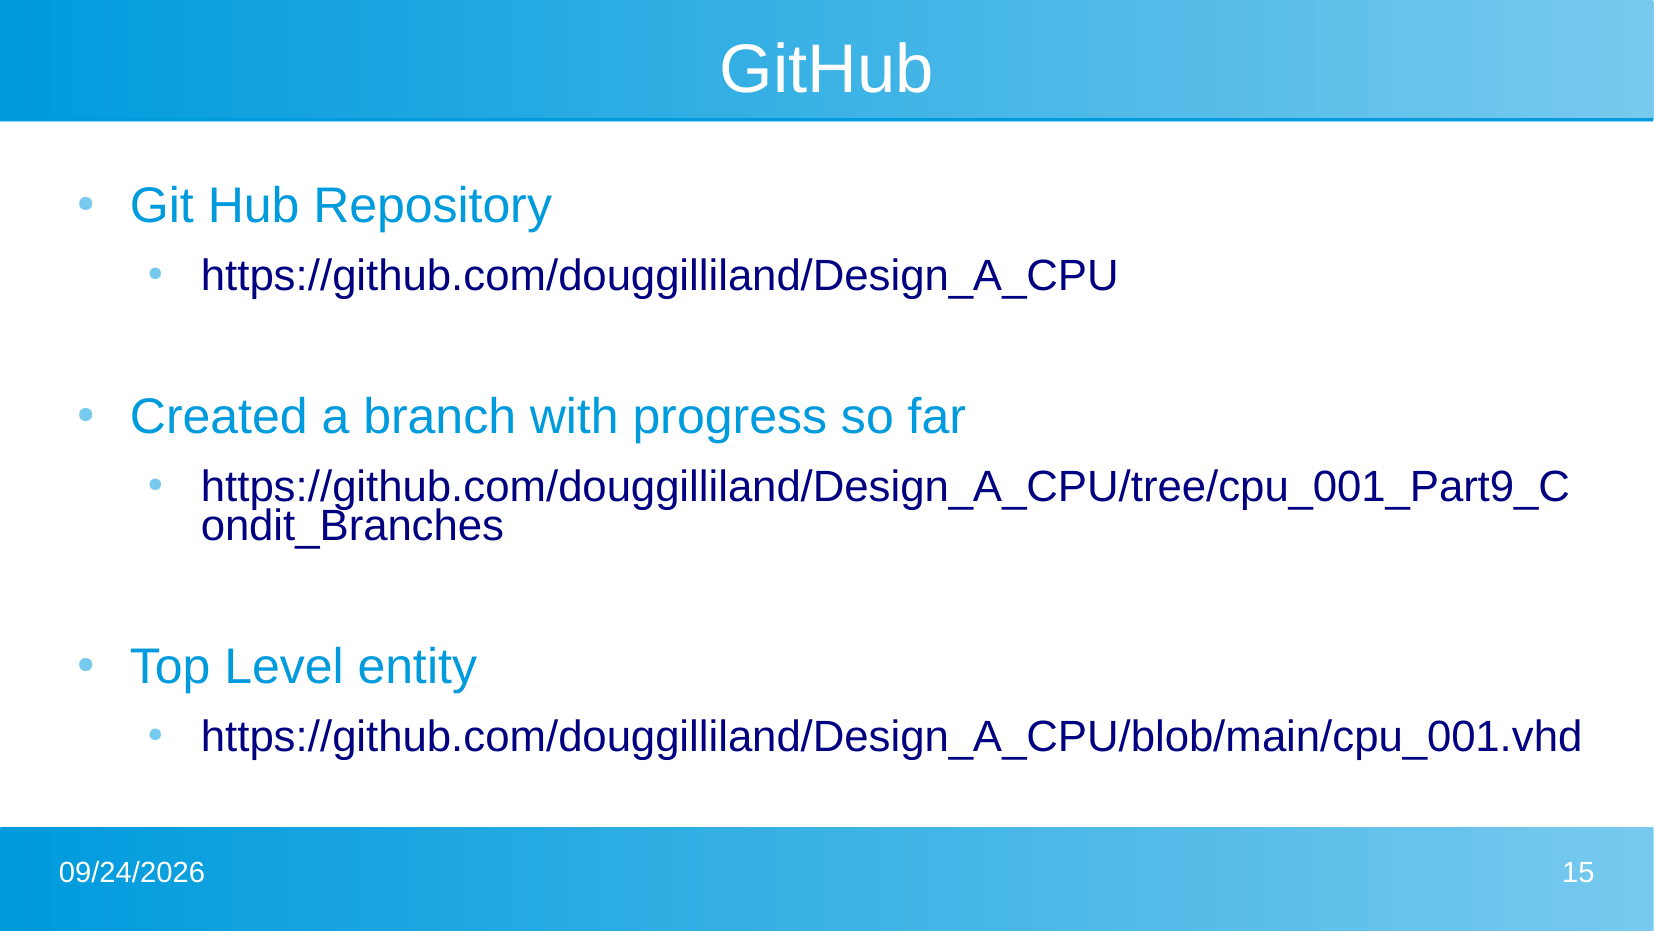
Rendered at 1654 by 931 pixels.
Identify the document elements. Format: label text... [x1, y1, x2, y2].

list Git Hub Repository https://github.com/douggilliland/Design_A_CPU Created a branch with progress so far https://github.com/douggilliland/Design_A_CPU/tree/cpu_001_Part9_Condit_Branches Top Level entity https://github.com/douggilliland/Design_A_CPU/blob/main/cpu_001.vhd [59, 177, 1595, 768]
title GitHub [59, 29, 1595, 108]
